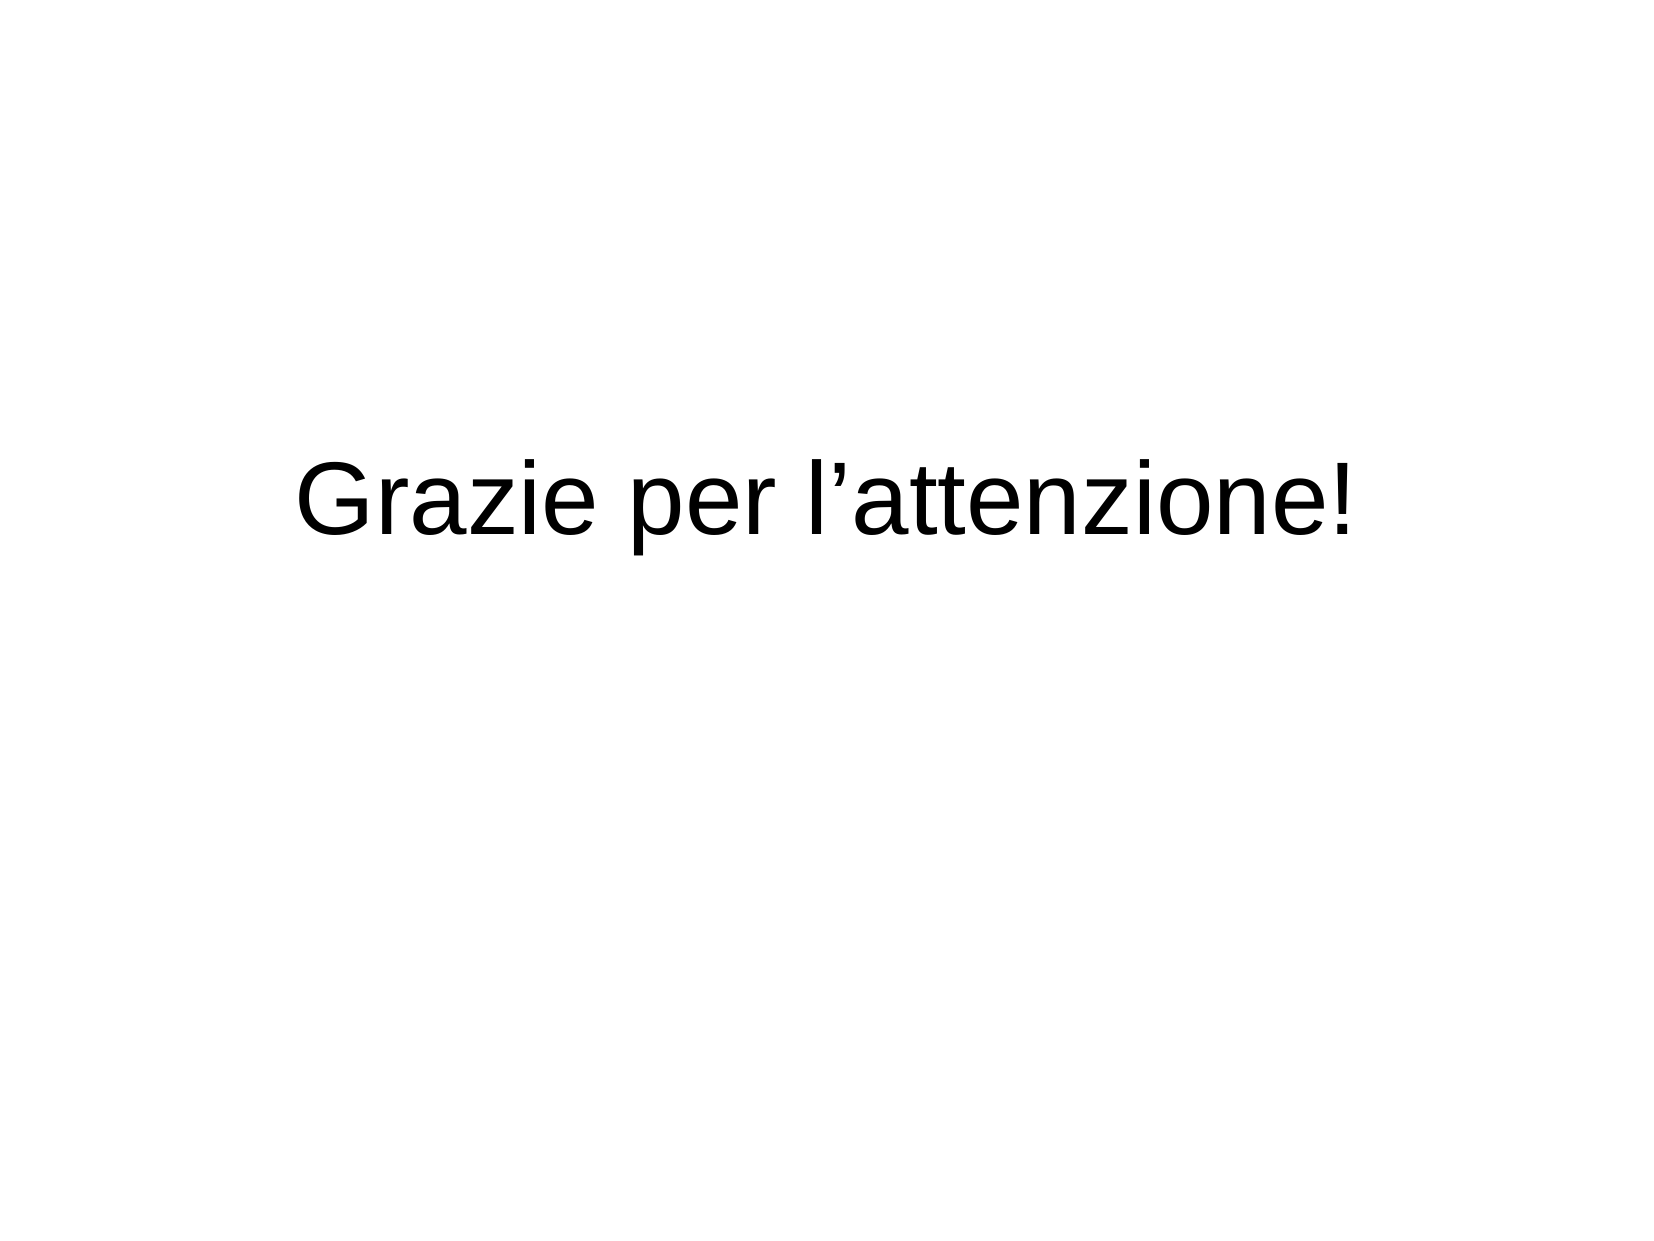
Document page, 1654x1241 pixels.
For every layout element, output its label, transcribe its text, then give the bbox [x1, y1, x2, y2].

title Grazie per l’attenzione! [206, 132, 1447, 565]
